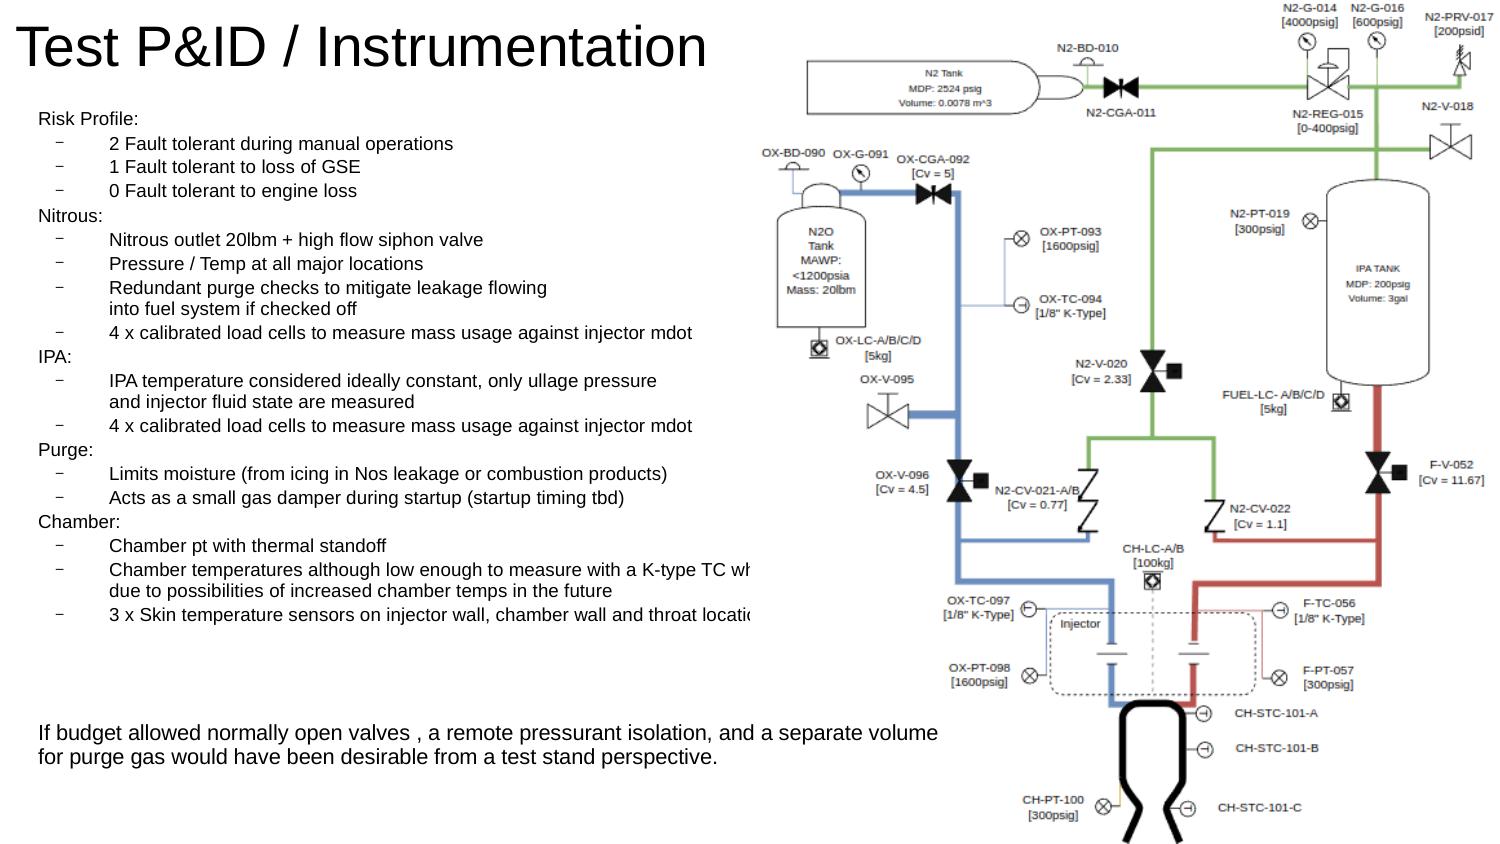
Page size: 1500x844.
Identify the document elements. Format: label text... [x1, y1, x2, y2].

list If budget allowed normally open valves , a remote pressurant isolation, and a separate volume for purge gas would have been desirable from a test stand perspective. [0, 705, 1351, 844]
list Risk Profile: 2 Fault tolerant during manual operations 1 Fault tolerant to loss of GSE 0 Fault tolerant to engine loss Nitrous: Nitrous outlet 20lbm + high flow siphon valve Pressure / Temp at all major locations Redundant purge checks to mitigate leakage flowing into fuel system if checked off 4 x calibrated load cells to measure mass usage against injector mdot IPA: IPA temperature considered ideally constant, only ullage pressure and injector fluid state are measured 4 x calibrated load cells to measure mass usage against injector mdot Purge: Limits moisture (from icing in Nos leakage or combustion products) Acts as a small gas damper during startup (startup timing tbd) Chamber: Chamber pt with thermal standoff Chamber temperatures although low enough to measure with a K-type TC where not installed due to possibilities of increased chamber temps in the future 3 x Skin temperature sensors on injector wall, chamber wall and throat location [0, 93, 750, 655]
title Test P&ID / Instrumentation [0, 0, 750, 93]
picture [712, 0, 1500, 844]
